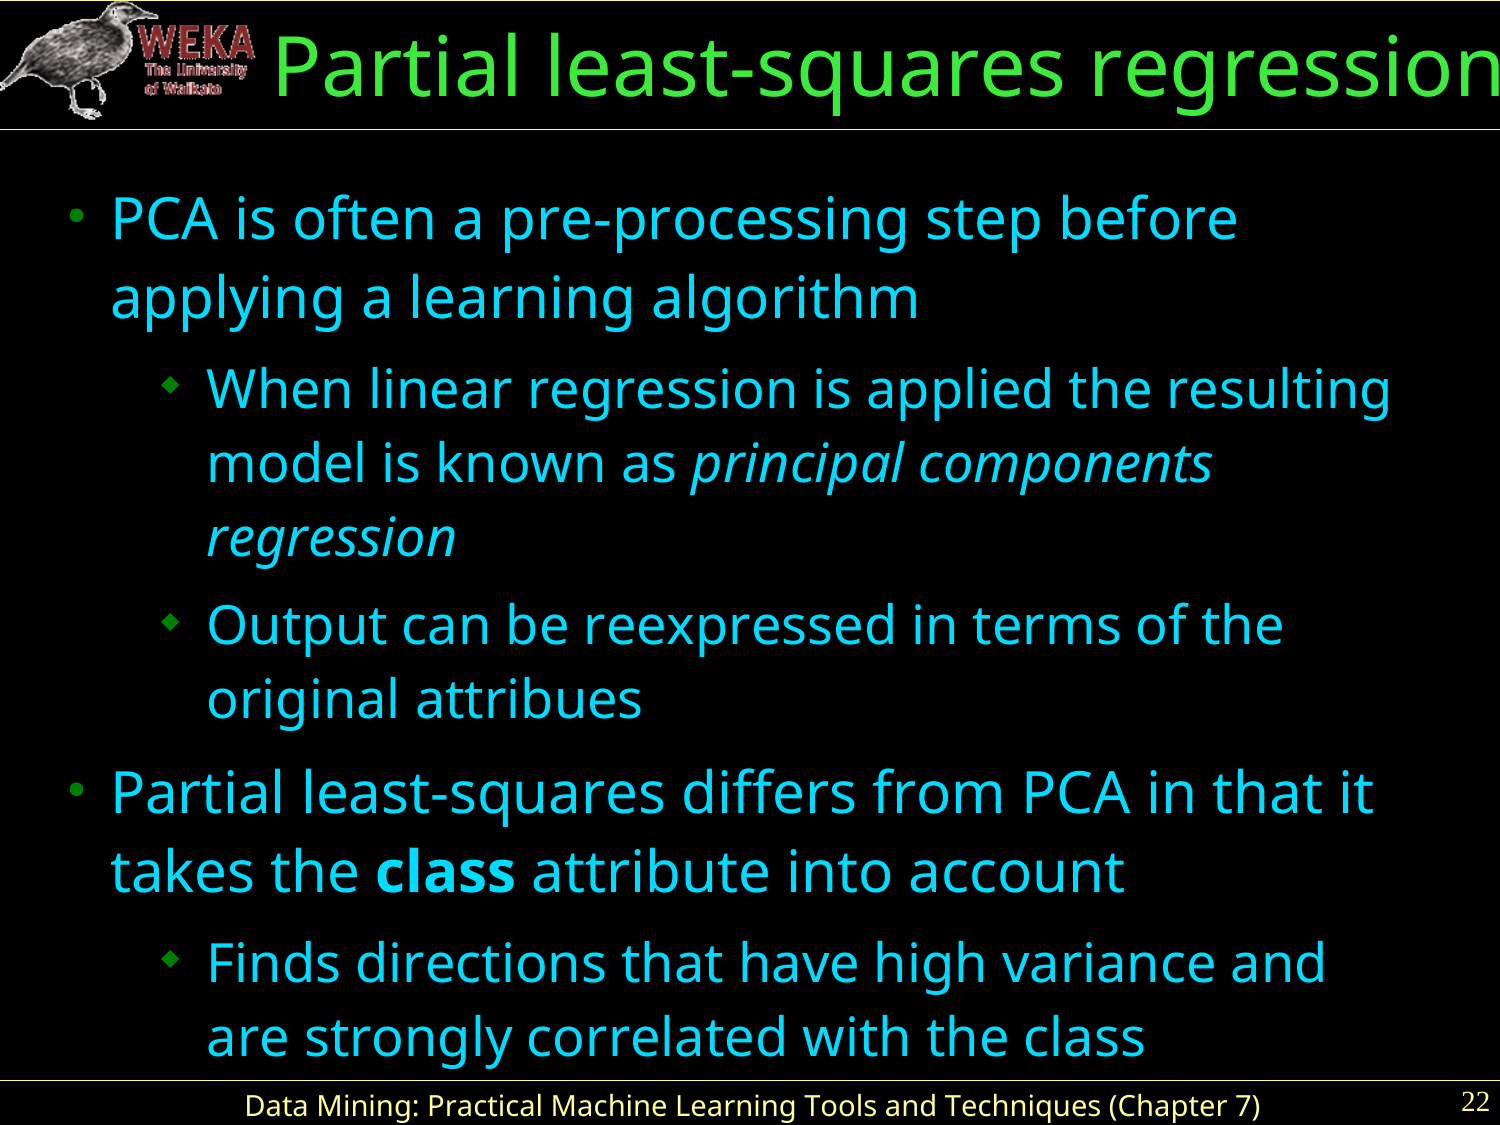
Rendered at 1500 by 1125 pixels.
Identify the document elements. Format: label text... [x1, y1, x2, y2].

list PCA is often a pre-processing step before applying a learning algorithm When linear regression is applied the resulting model is known as principal components regression Output can be reexpressed in terms of the original attribues Partial least-squares differs from PCA in that it takes the class attribute into account Finds directions that have high variance and are strongly correlated with the class [67, 177, 1418, 1093]
picture [0, 1, 263, 129]
title Partial least-squares regression [263, 0, 1500, 159]
